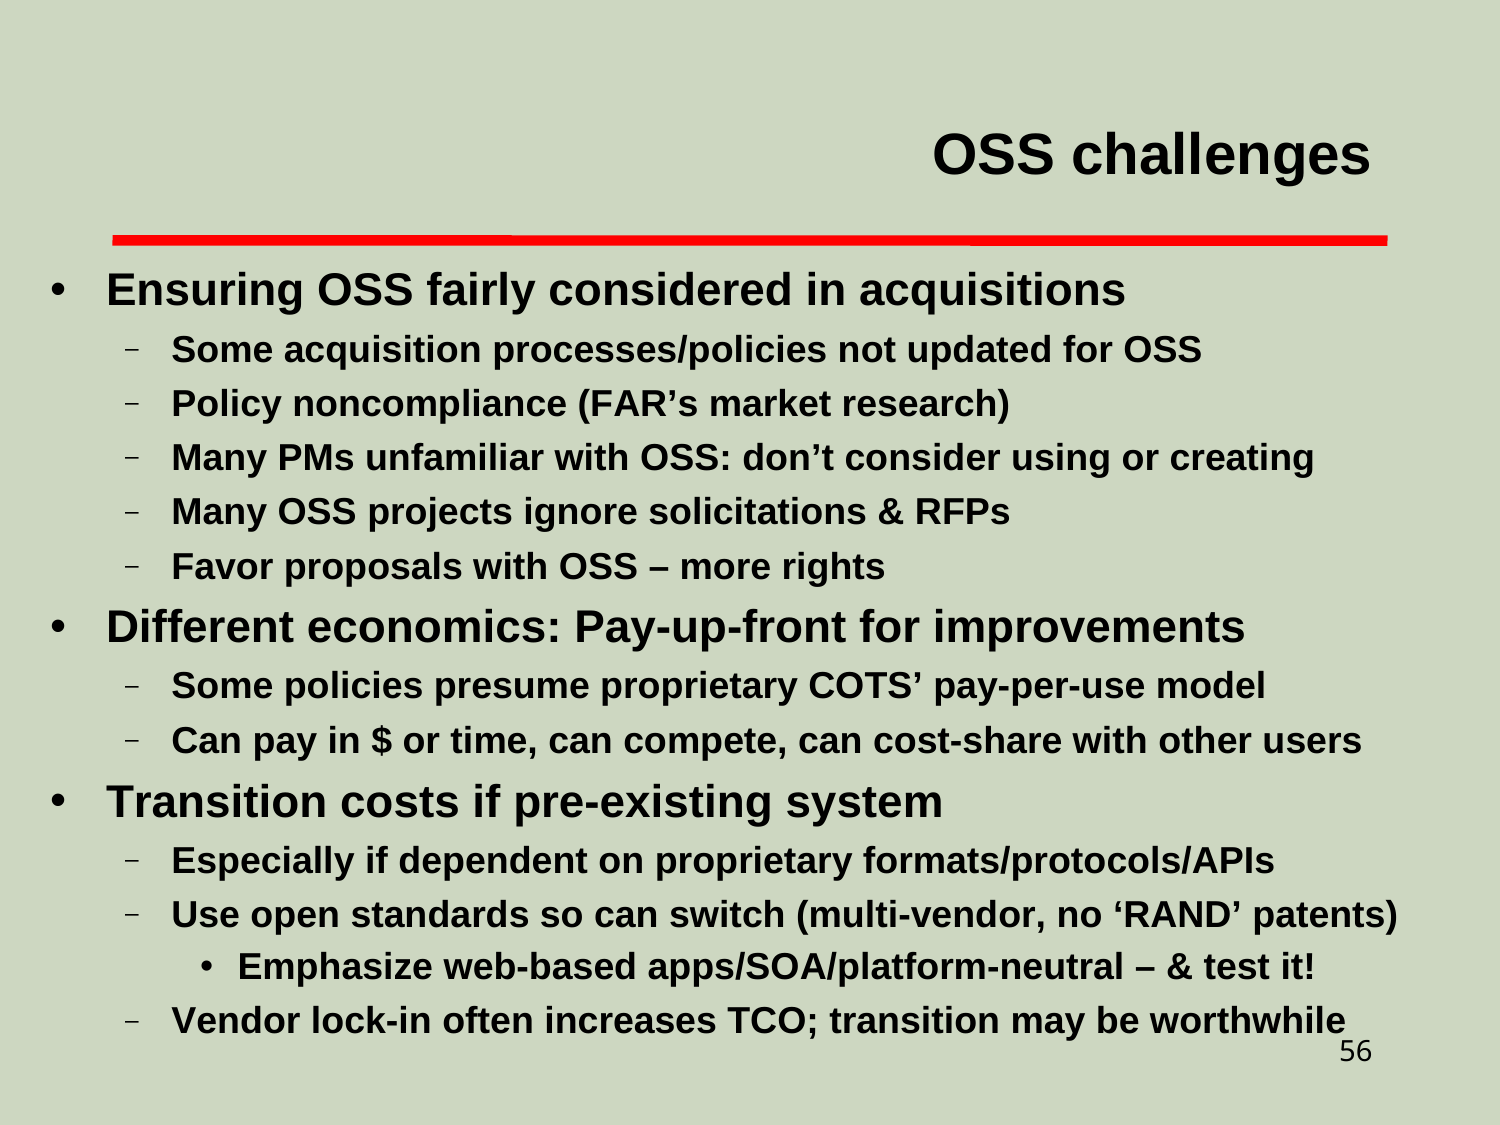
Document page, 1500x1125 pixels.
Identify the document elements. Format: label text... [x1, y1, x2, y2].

list Ensuring OSS fairly considered in acquisitions Some acquisition processes/policies not updated for OSS Policy noncompliance (FAR’s market research) Many PMs unfamiliar with OSS: don’t consider using or creating Many OSS projects ignore solicitations & RFPs Favor proposals with OSS – more rights Different economics: Pay-up-front for improvements Some policies presume proprietary COTS’ pay-per-use model Can pay in $ or time, can compete, can cost-share with other users Transition costs if pre-existing system Especially if dependent on proprietary formats/protocols/APIs Use open standards so can switch (multi-vendor, no ‘RAND’ patents) Emphasize web-based apps/SOA/platform-neutral – & test it! Vendor lock-in often increases TCO; transition may be worthwhile [49, 265, 1435, 1045]
title OSS challenges [337, 85, 1388, 224]
